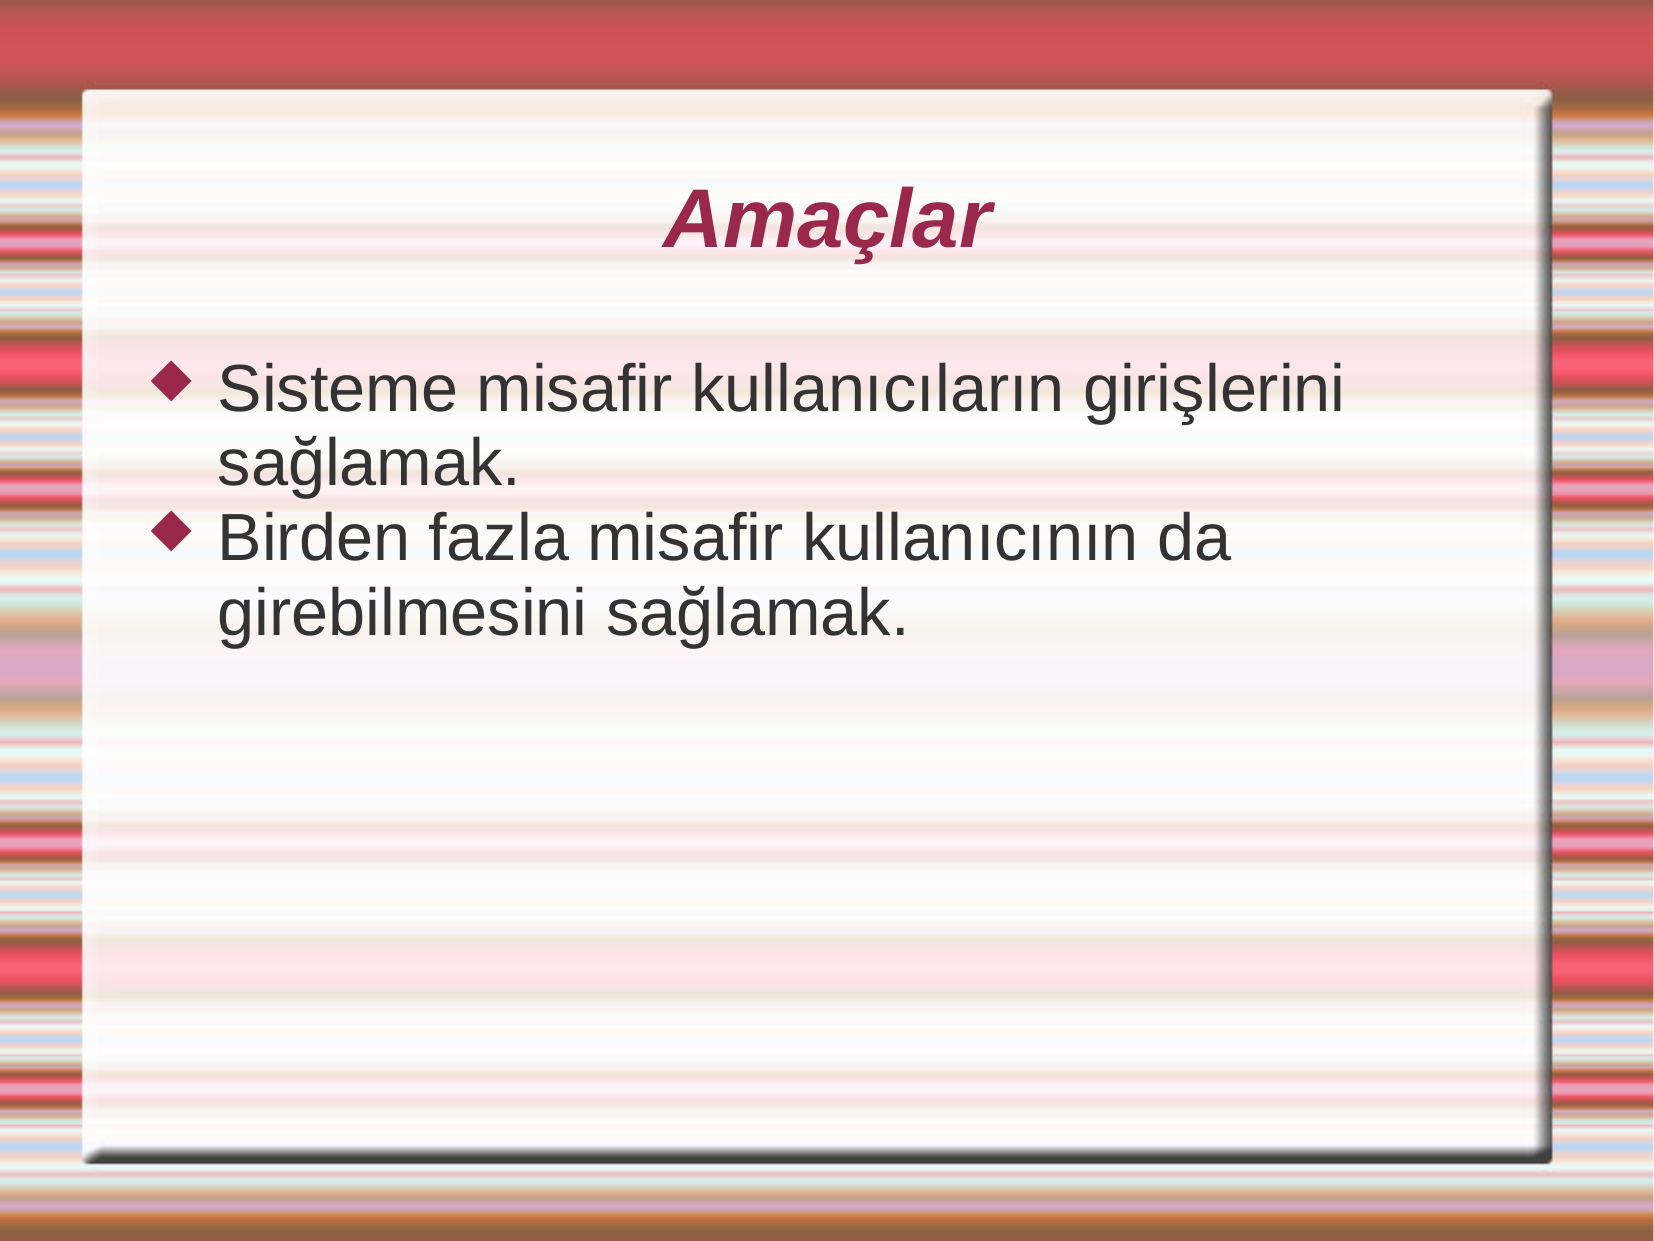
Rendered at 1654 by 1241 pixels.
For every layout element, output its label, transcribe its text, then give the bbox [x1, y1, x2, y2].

list Sisteme misafir kullanıcıların girişlerini sağlamak. Birden fazla misafir kullanıcının da girebilmesini sağlamak. [134, 350, 1516, 1133]
title Amaçlar [121, 114, 1534, 322]
picture [0, 0, 1654, 1241]
